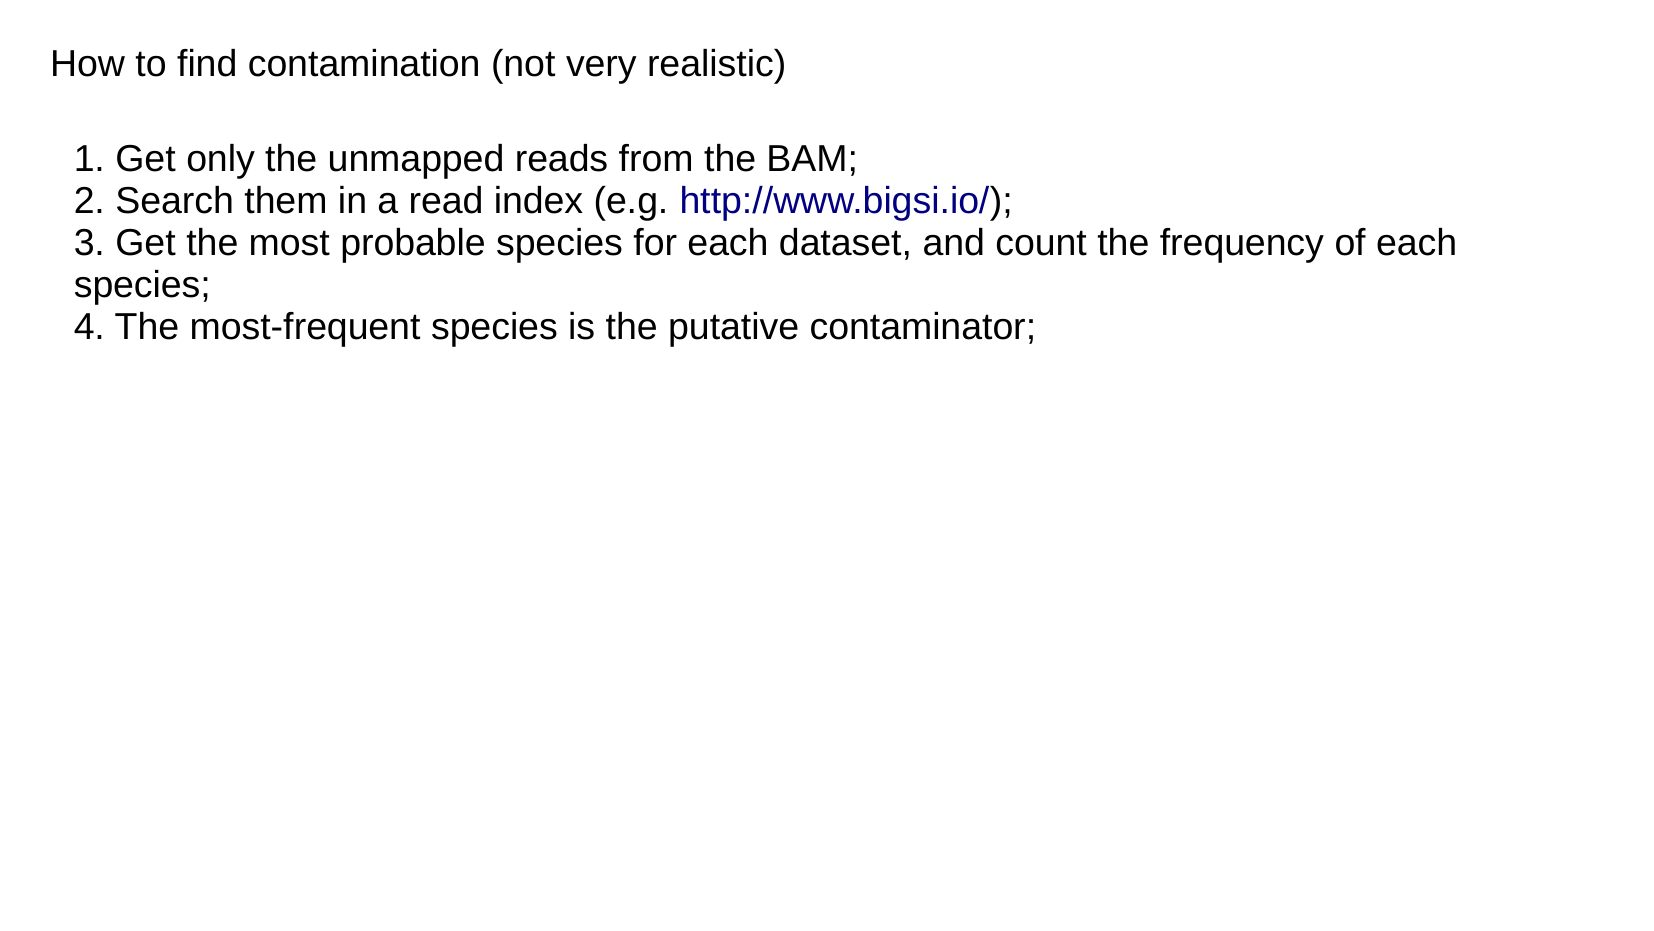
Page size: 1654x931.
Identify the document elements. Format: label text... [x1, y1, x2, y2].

text_box 1. Get only the unmapped reads from the BAM; 2. Search them in a read index (e.g. http://www.bigsi.io/); 3. Get the most probable species for each dataset, and count the frequency of each species; 4. The most-frequent species is the putative contaminator; [59, 129, 1619, 355]
text_box How to find contamination (not very realistic) [35, 35, 802, 93]
